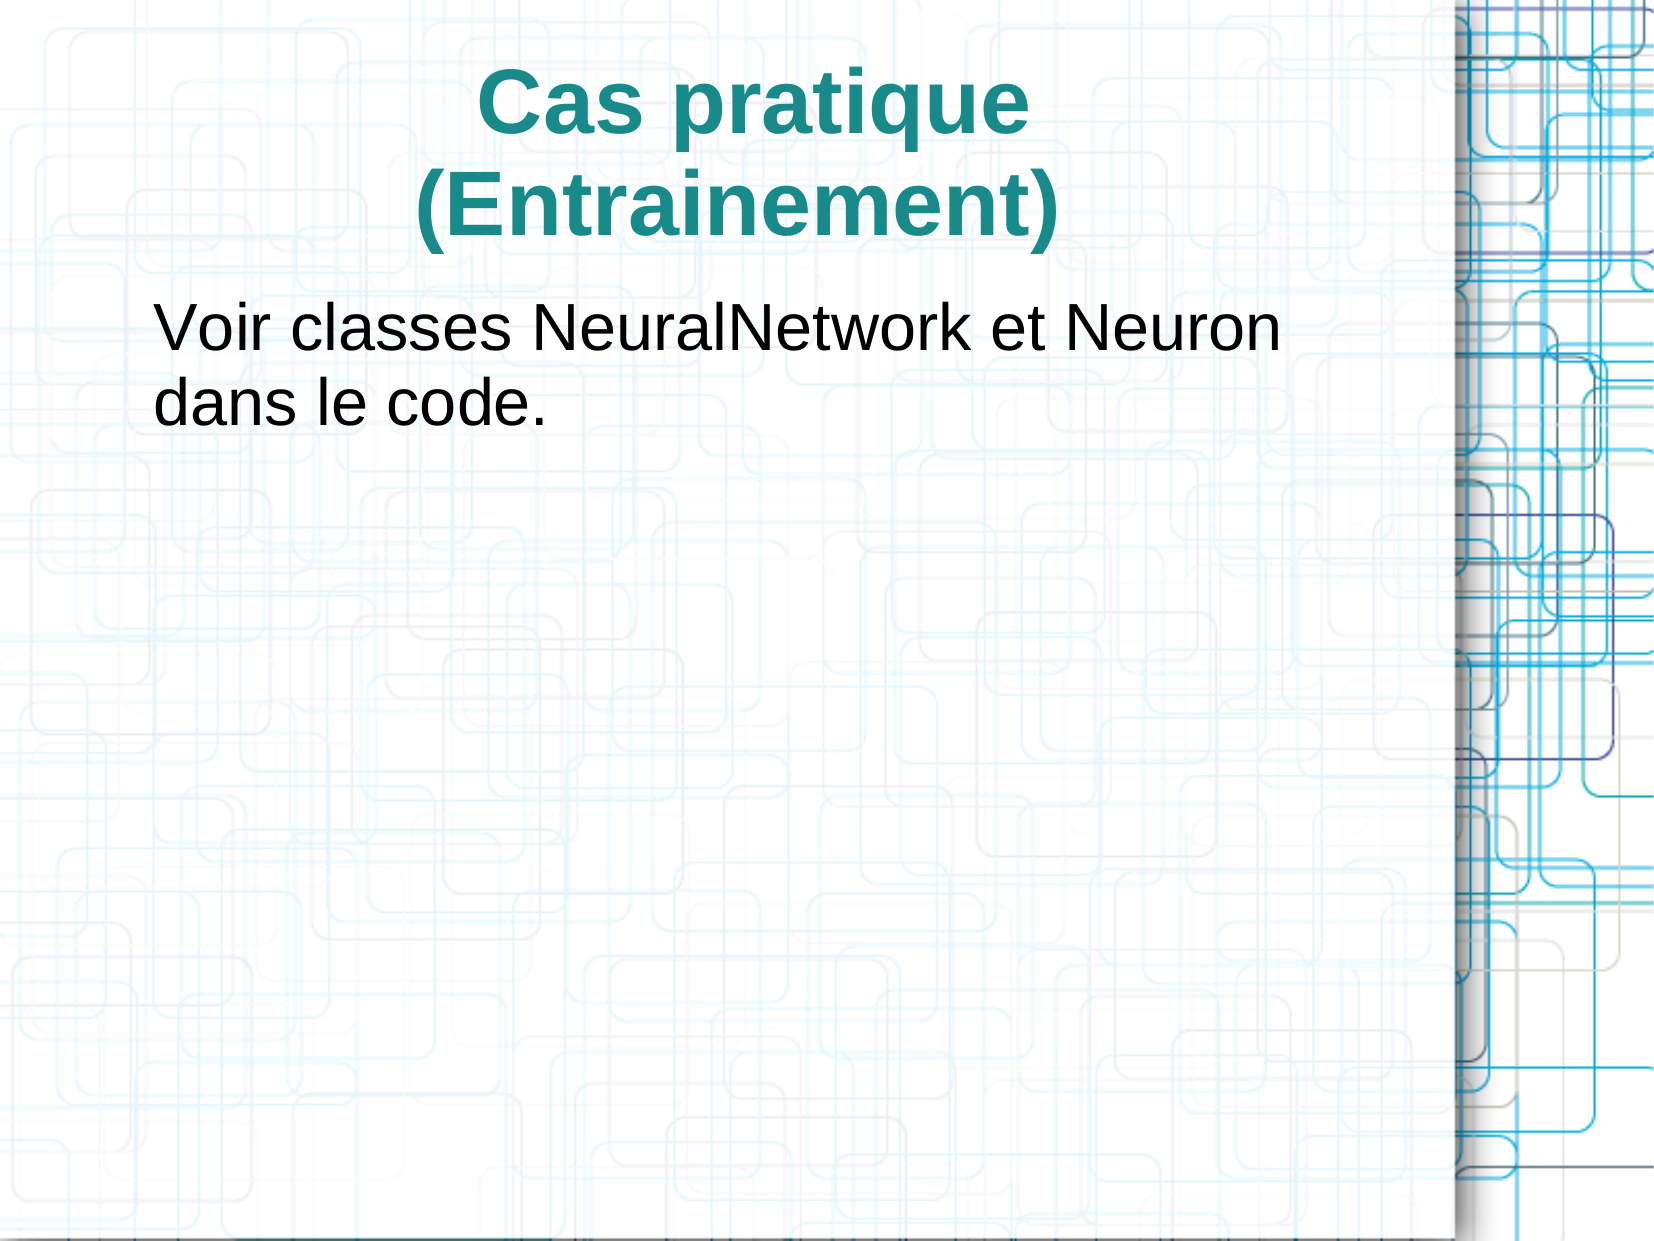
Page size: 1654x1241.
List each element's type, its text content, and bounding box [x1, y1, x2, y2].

title Cas pratique (Entrainement) [59, 49, 1418, 257]
list Voir classes NeuralNetwork et Neuron dans le code. [82, 290, 1418, 1010]
picture [0, 0, 1654, 1241]
